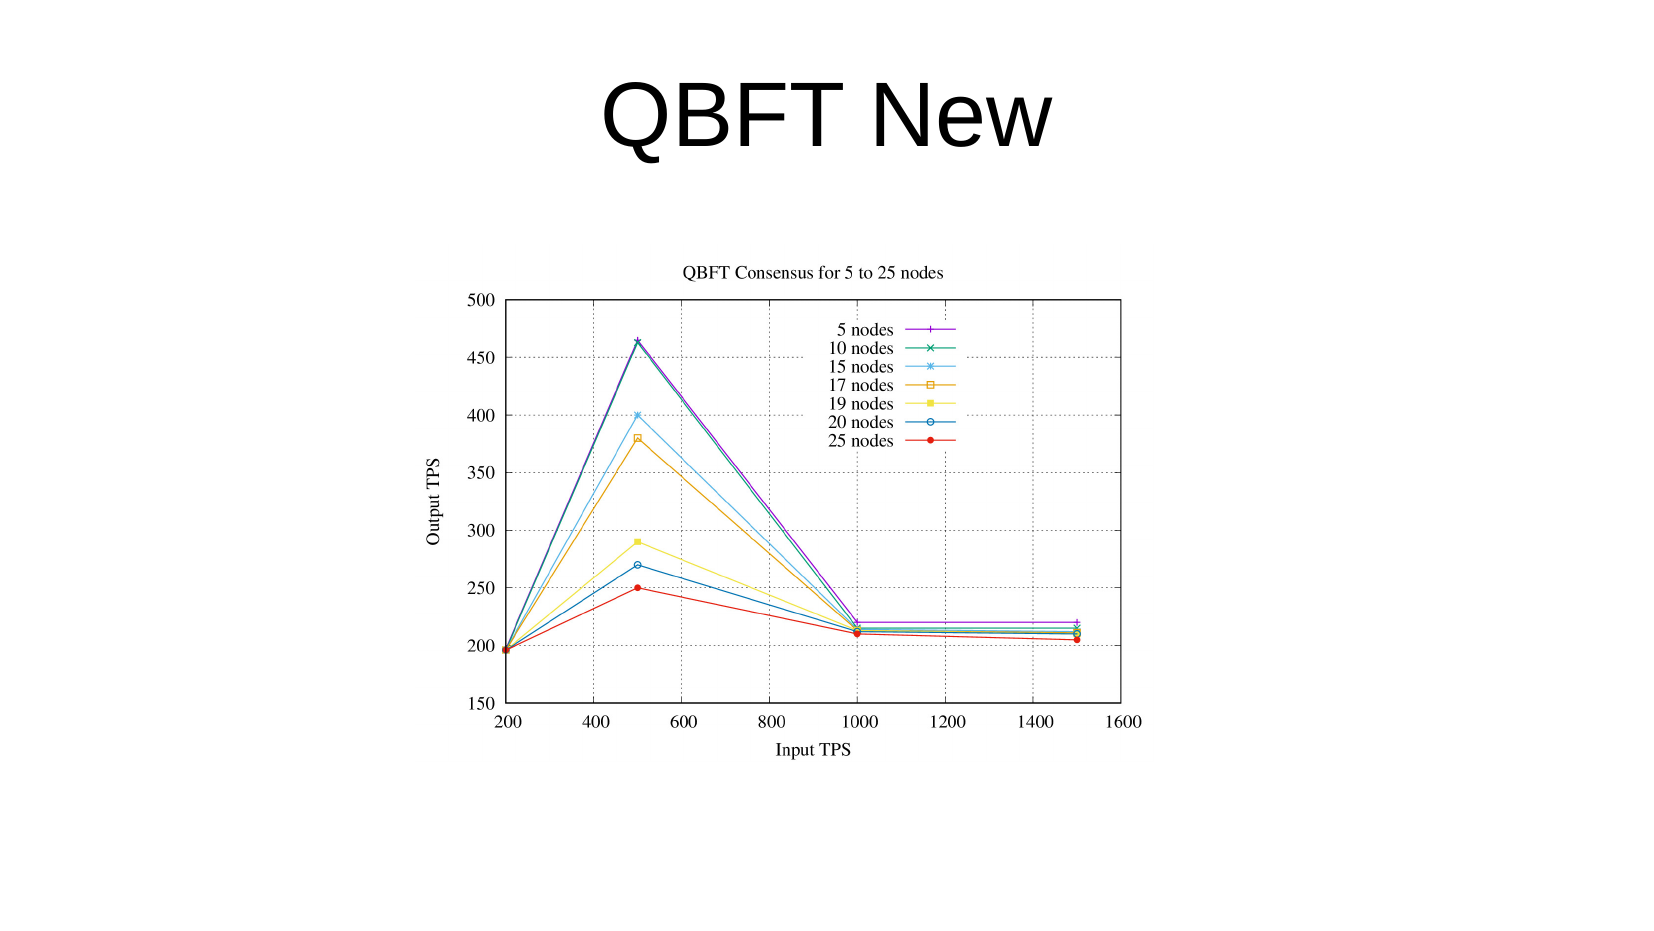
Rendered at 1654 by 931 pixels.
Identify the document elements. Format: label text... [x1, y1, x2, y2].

picture [415, 244, 1154, 762]
title QBFT New [82, 37, 1571, 193]
